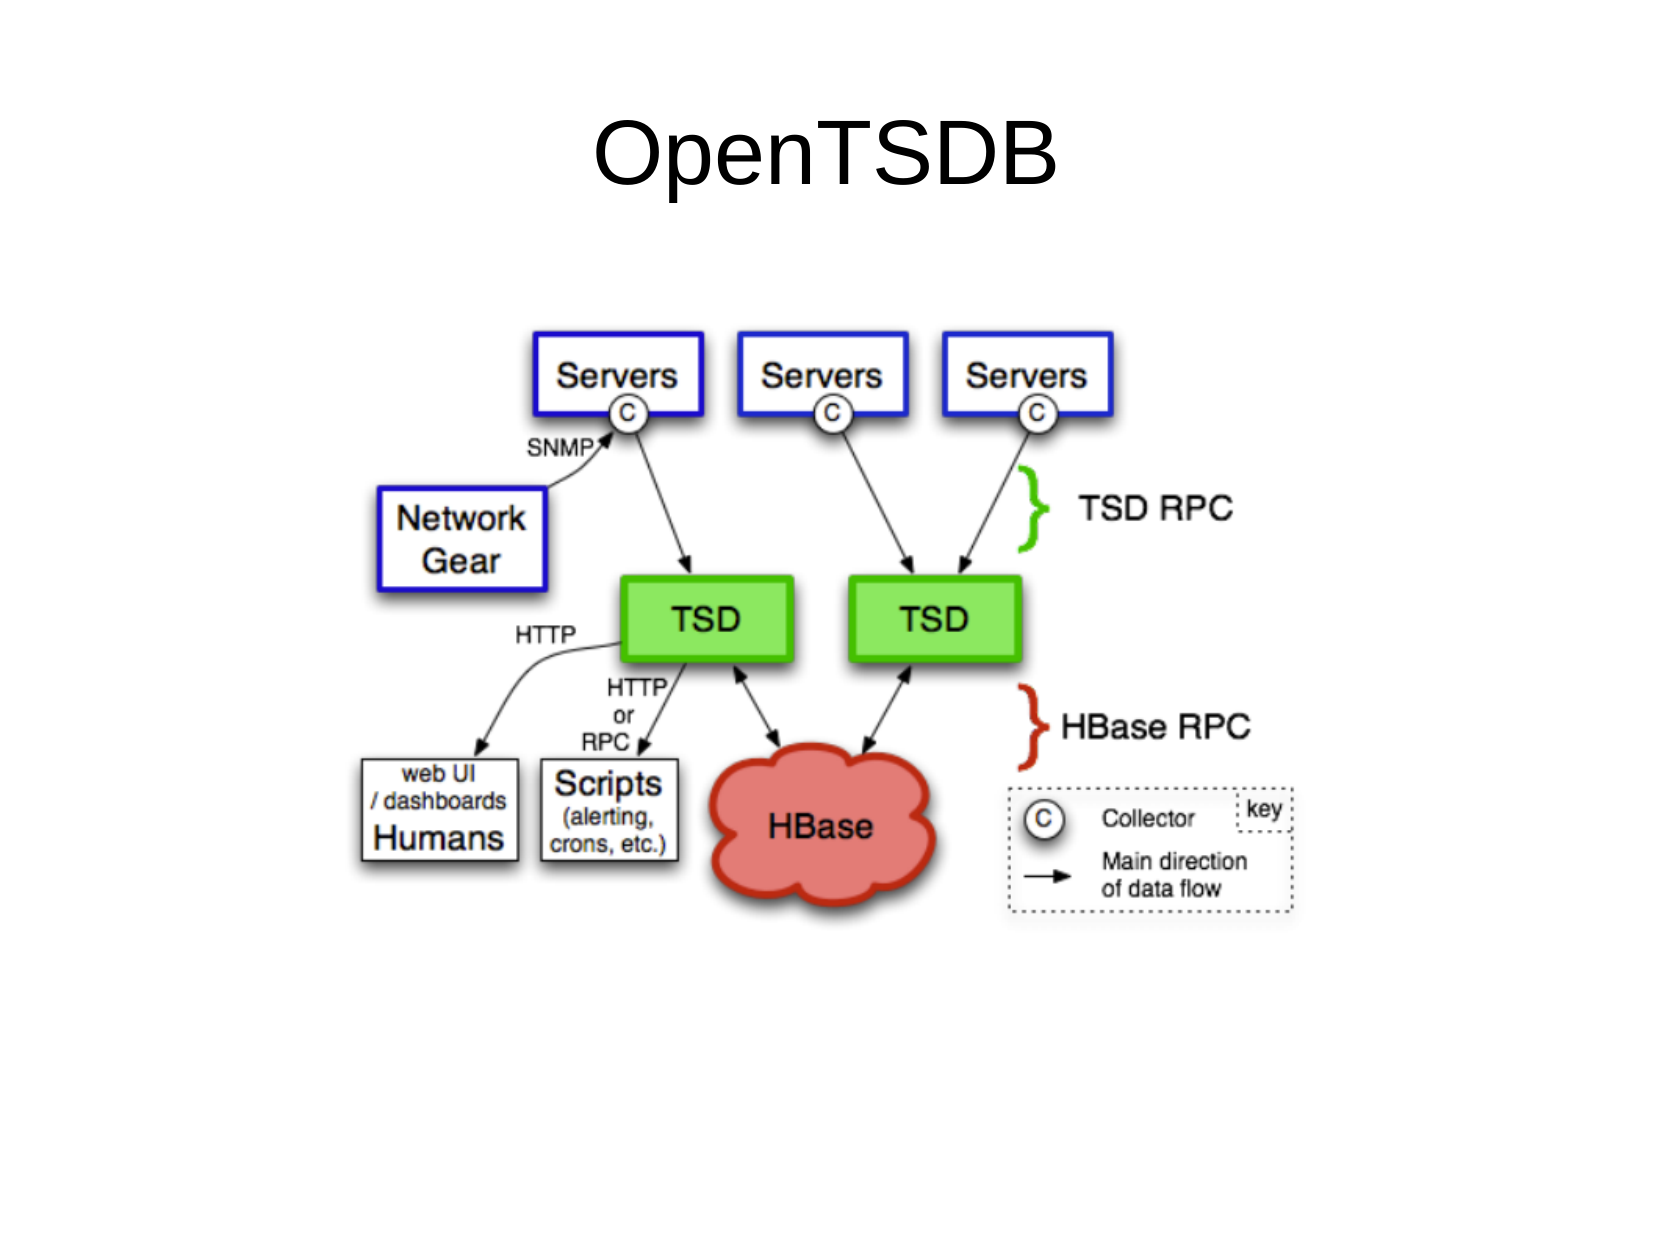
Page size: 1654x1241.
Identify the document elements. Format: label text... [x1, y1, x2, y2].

title OpenTSDB [82, 49, 1571, 257]
picture [343, 310, 1327, 940]
